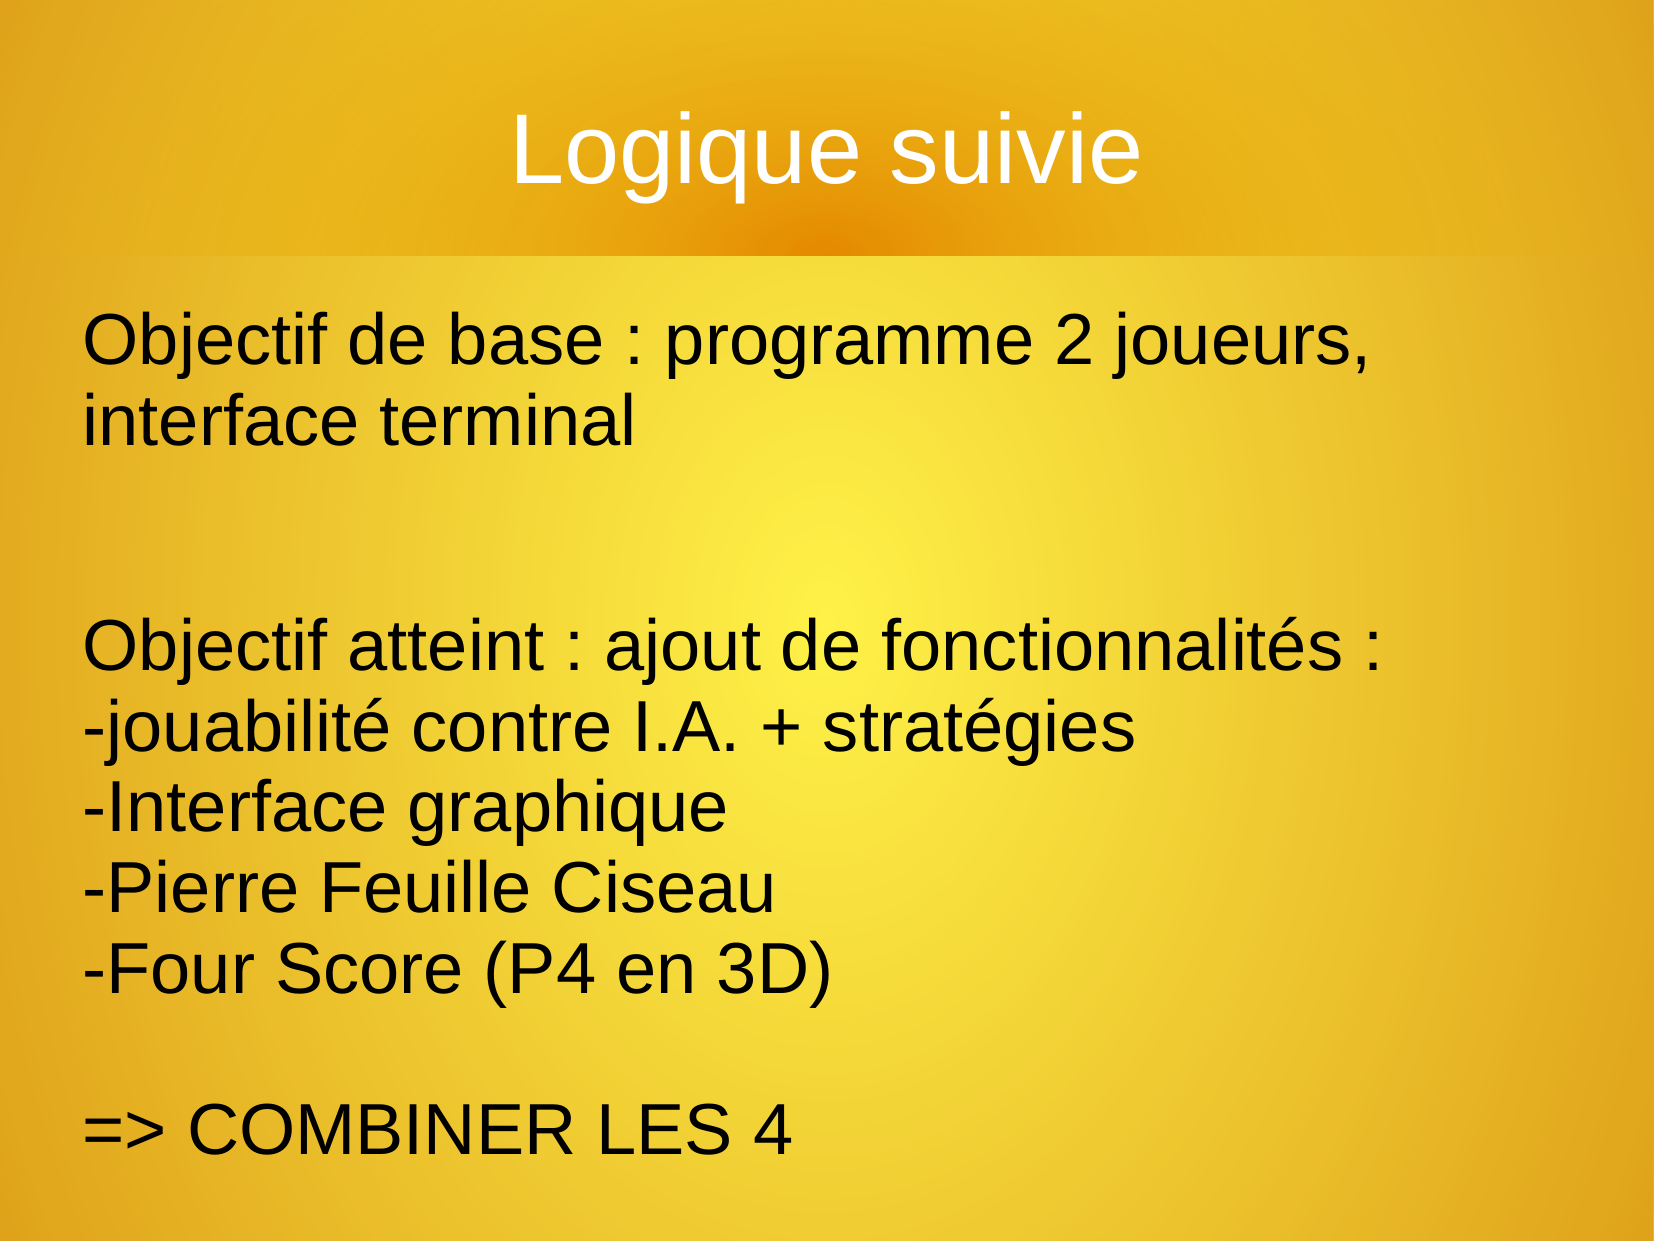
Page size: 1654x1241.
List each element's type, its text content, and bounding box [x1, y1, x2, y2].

list Objectif de base : programme 2 joueurs, interface terminal Objectif atteint : ajout de fonctionnalités : -jouabilité contre I.A. + stratégies -Interface graphique -Pierre Feuille Ciseau -Four Score (P4 en 3D) => COMBINER LES 4 [82, 299, 1571, 1019]
title Logique suivie [82, 47, 1571, 252]
